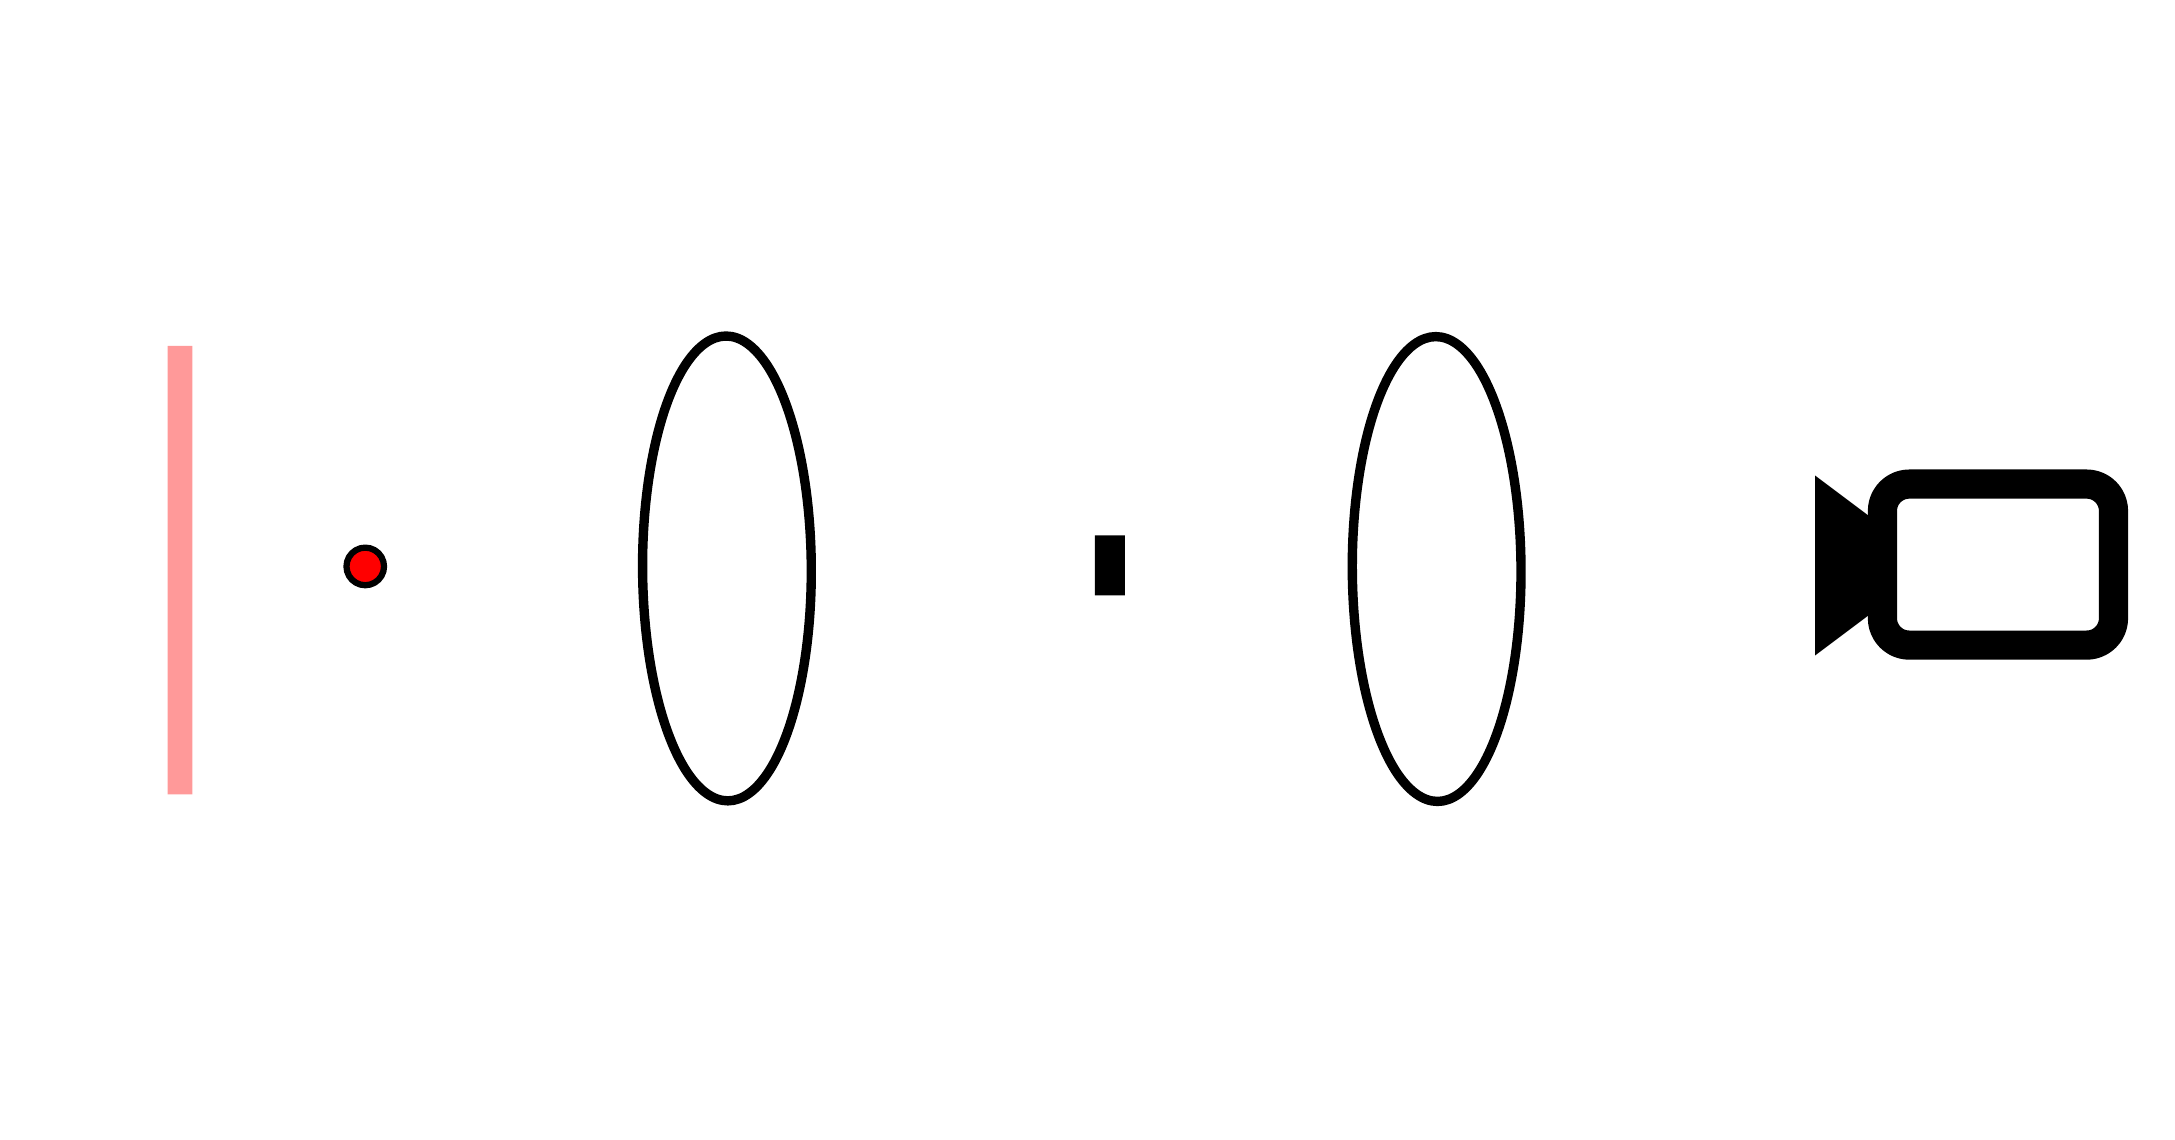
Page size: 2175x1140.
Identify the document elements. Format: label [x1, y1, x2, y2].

text_box [1352, 336, 1522, 802]
text_box [346, 547, 385, 586]
text_box [642, 336, 812, 801]
text_box [1094, 535, 1125, 596]
text_box [1882, 484, 2114, 646]
text_box [1815, 475, 1876, 656]
